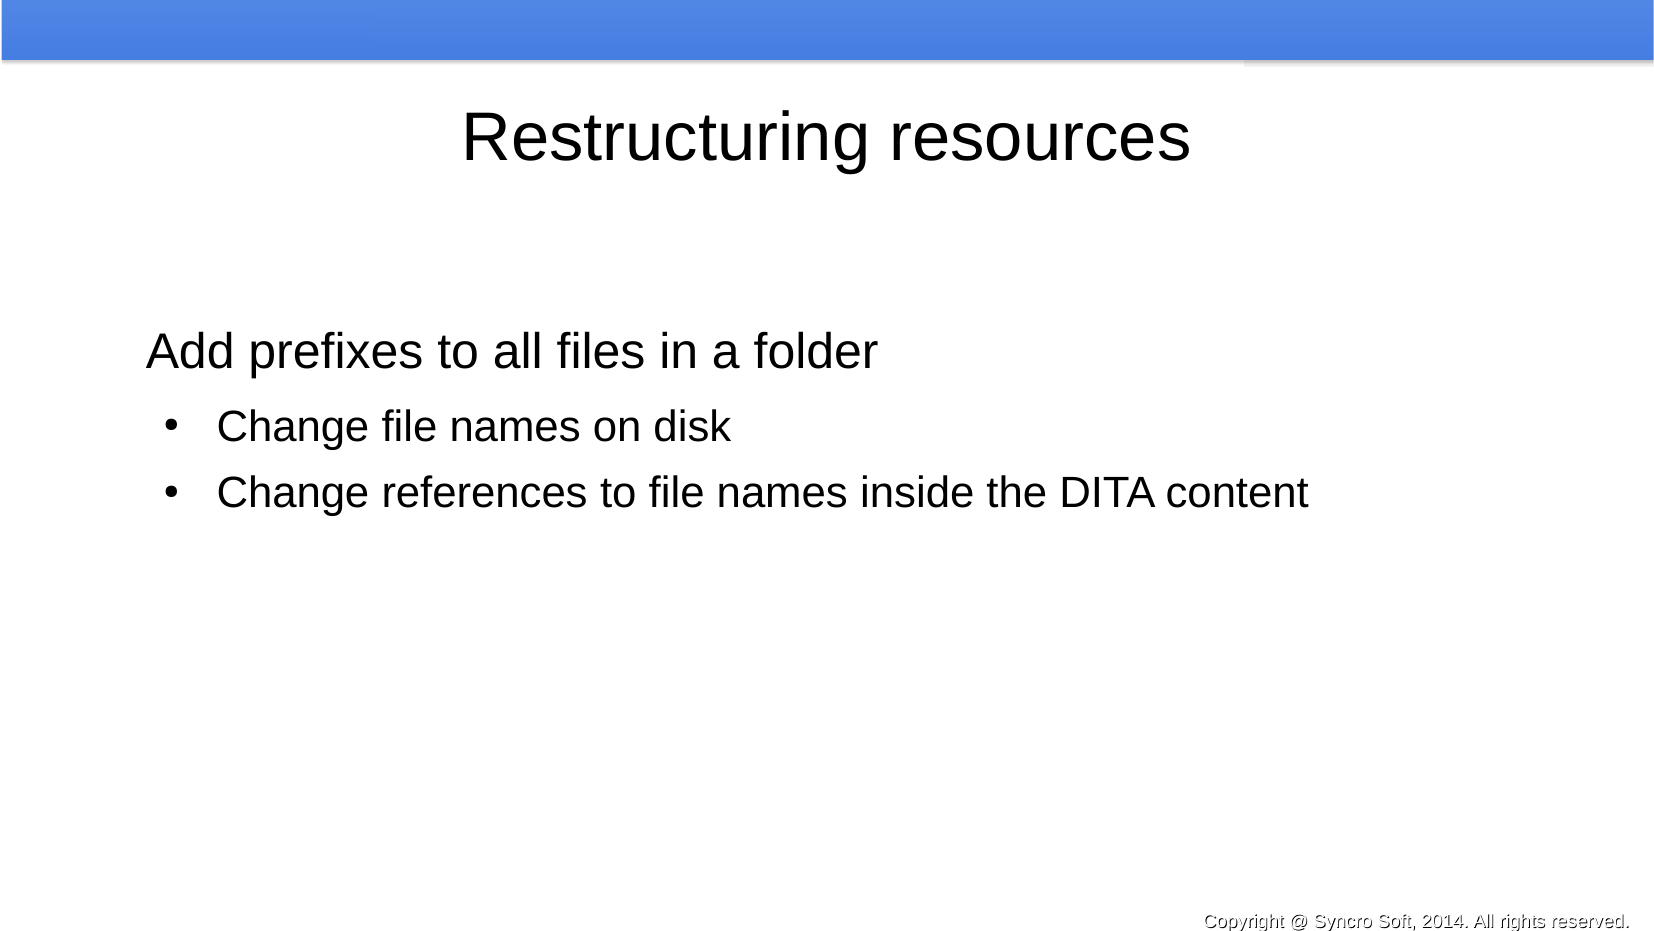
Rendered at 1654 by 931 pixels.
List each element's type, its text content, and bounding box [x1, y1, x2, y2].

list Add prefixes to all files in a folder Change file names on disk Change references to file names inside the DITA content [75, 323, 1564, 931]
title Restructuring resources [82, 59, 1571, 215]
picture [1, 0, 1654, 67]
